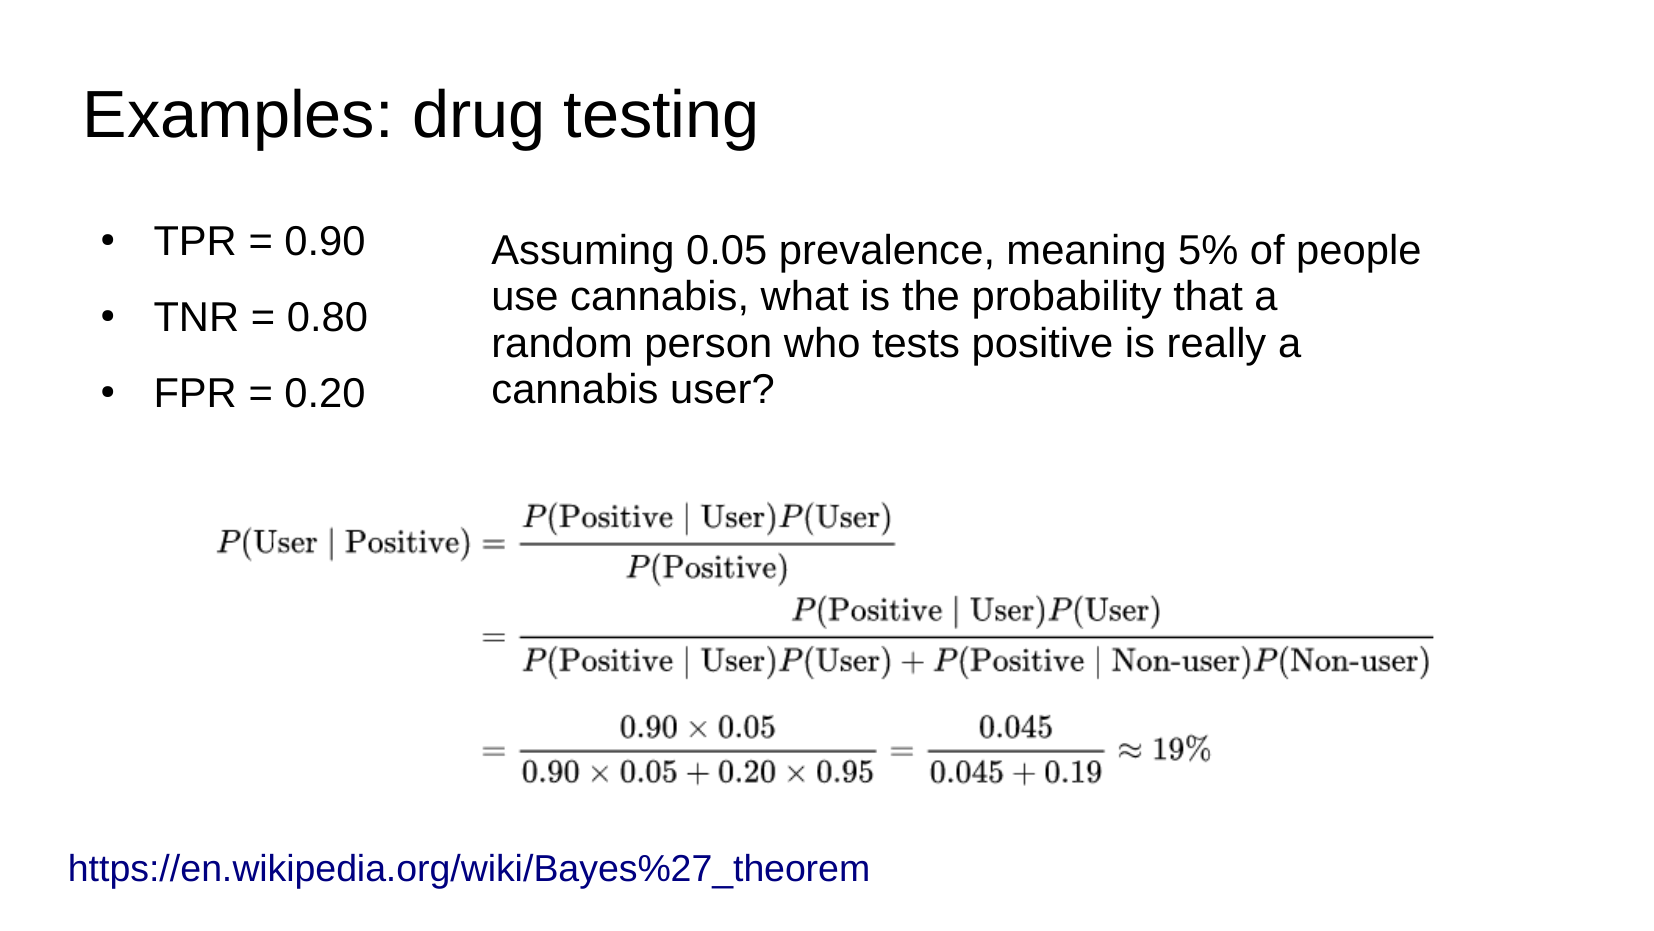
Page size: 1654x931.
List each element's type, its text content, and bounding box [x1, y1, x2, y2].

list TPR = 0.90 TNR = 0.80 FPR = 0.20 [82, 217, 1591, 451]
text_box Assuming 0.05 prevalence, meaning 5% of people use cannabis, what is the probability that a random person who tests positive is really a cannabis user? [476, 219, 1441, 421]
text_box https://en.wikipedia.org/wiki/Bayes%27_theorem [53, 840, 886, 897]
title Examples: drug testing [82, 37, 1571, 193]
picture [211, 499, 1443, 789]
